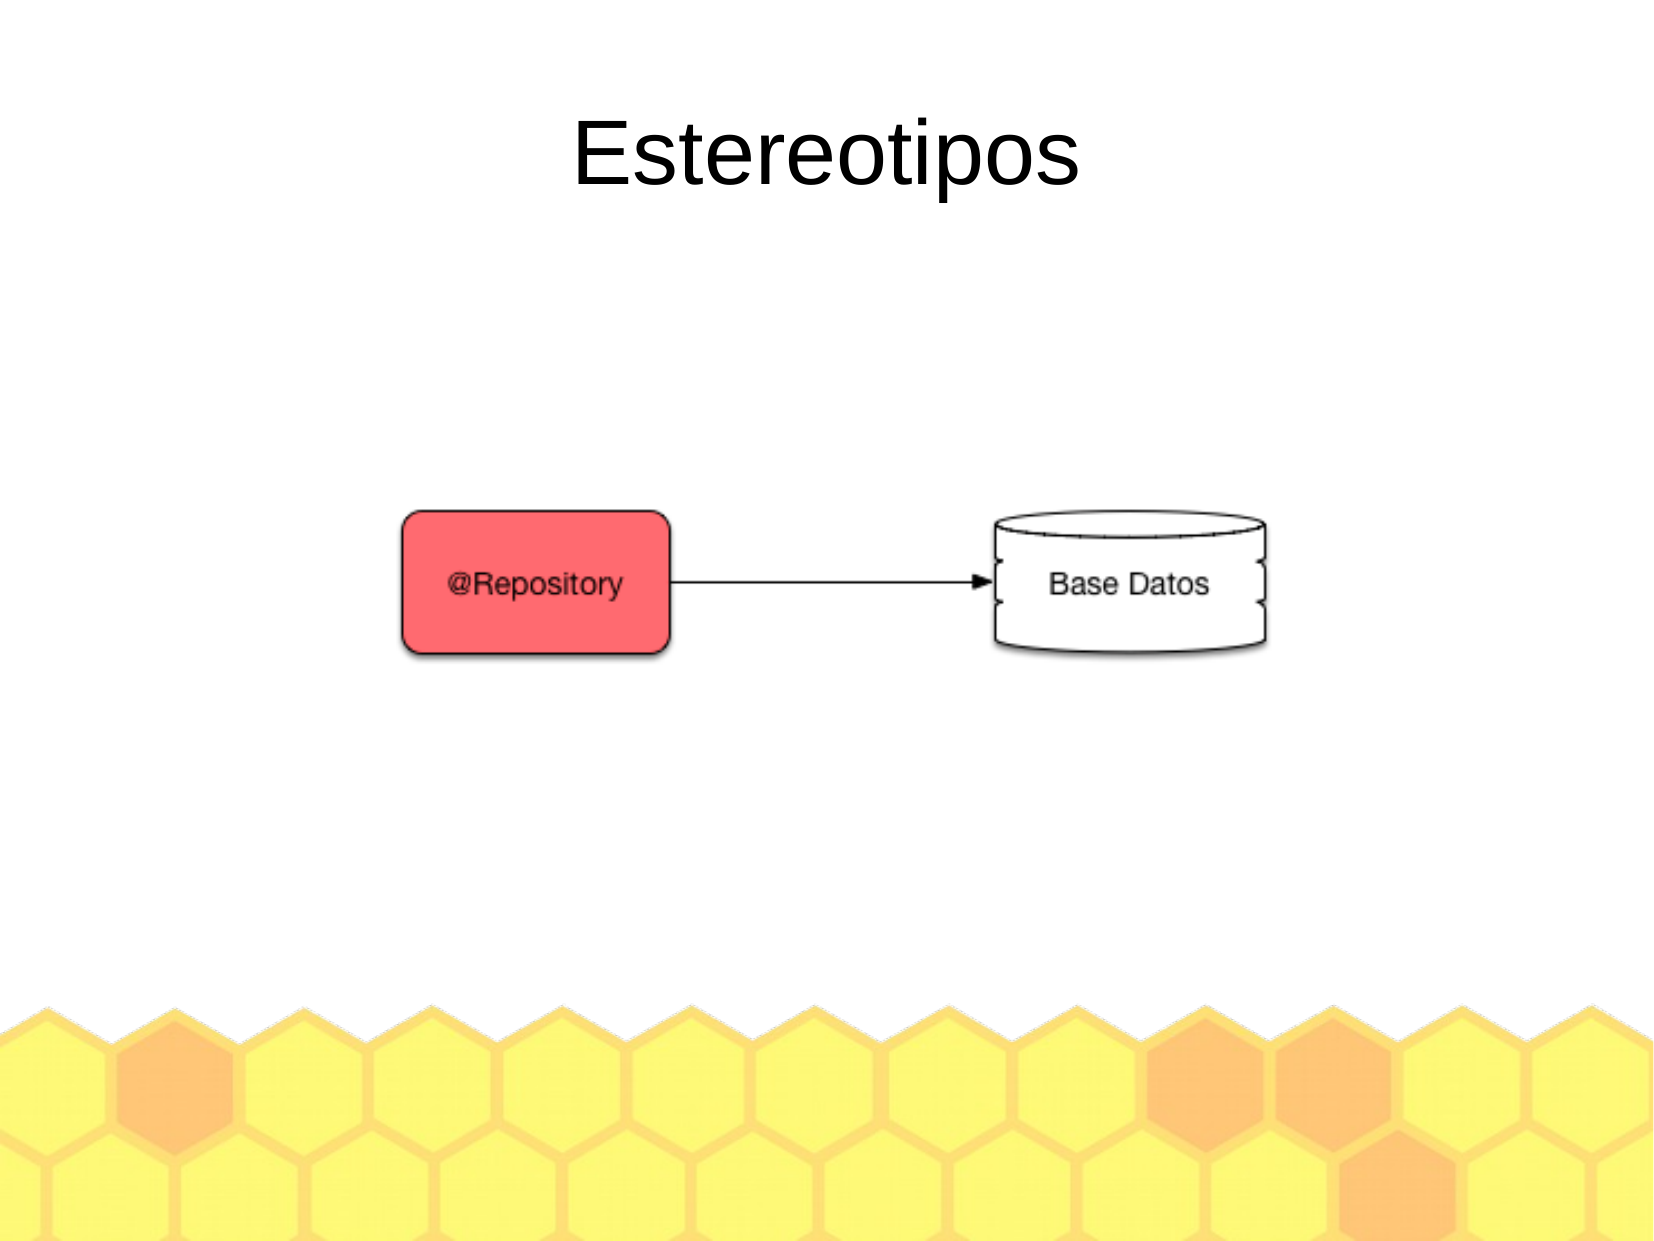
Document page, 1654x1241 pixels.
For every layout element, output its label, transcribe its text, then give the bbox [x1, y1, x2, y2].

picture [0, 1001, 1654, 1241]
picture [355, 437, 1336, 721]
title Estereotipos [82, 49, 1571, 257]
